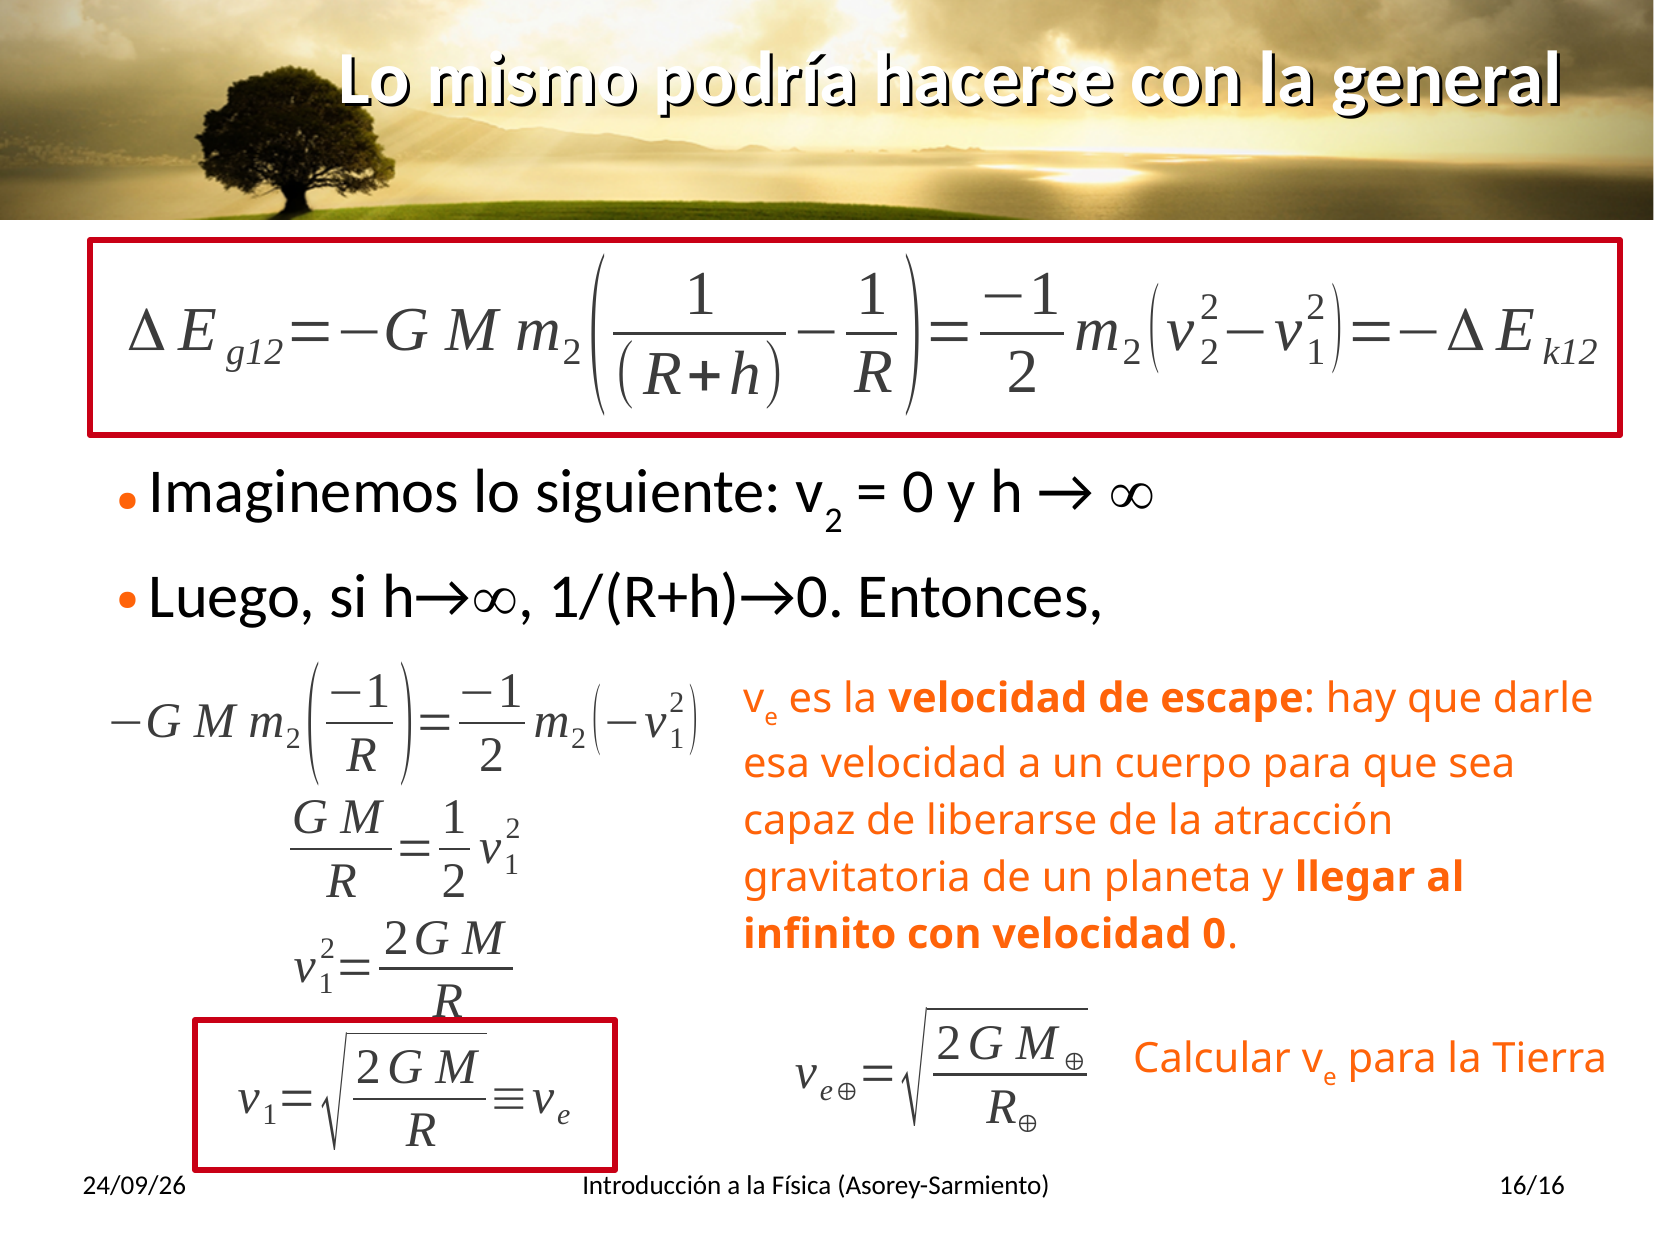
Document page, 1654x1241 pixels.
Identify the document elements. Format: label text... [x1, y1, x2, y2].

chart [100, 658, 706, 1216]
list Imaginemos lo siguiente: v2 = 0 y h → ¥ Luego, si h→¥, 1/(R+h)→0. Entonces, [86, 465, 1576, 706]
title Lo mismo podría hacerse con la general [75, 19, 1564, 151]
chart [120, 250, 1605, 421]
text_box ve es la velocidad de escape: hay que darle esa velocidad a un cuerpo para que sea capaz de liberarse de la atracción gravitatoria de un planeta y llegar al infinito con velocidad 0. [728, 660, 1636, 903]
picture [0, 0, 1654, 220]
chart [787, 1005, 1096, 1135]
text_box Calcular ve para la Tierra [1118, 1020, 1636, 1108]
